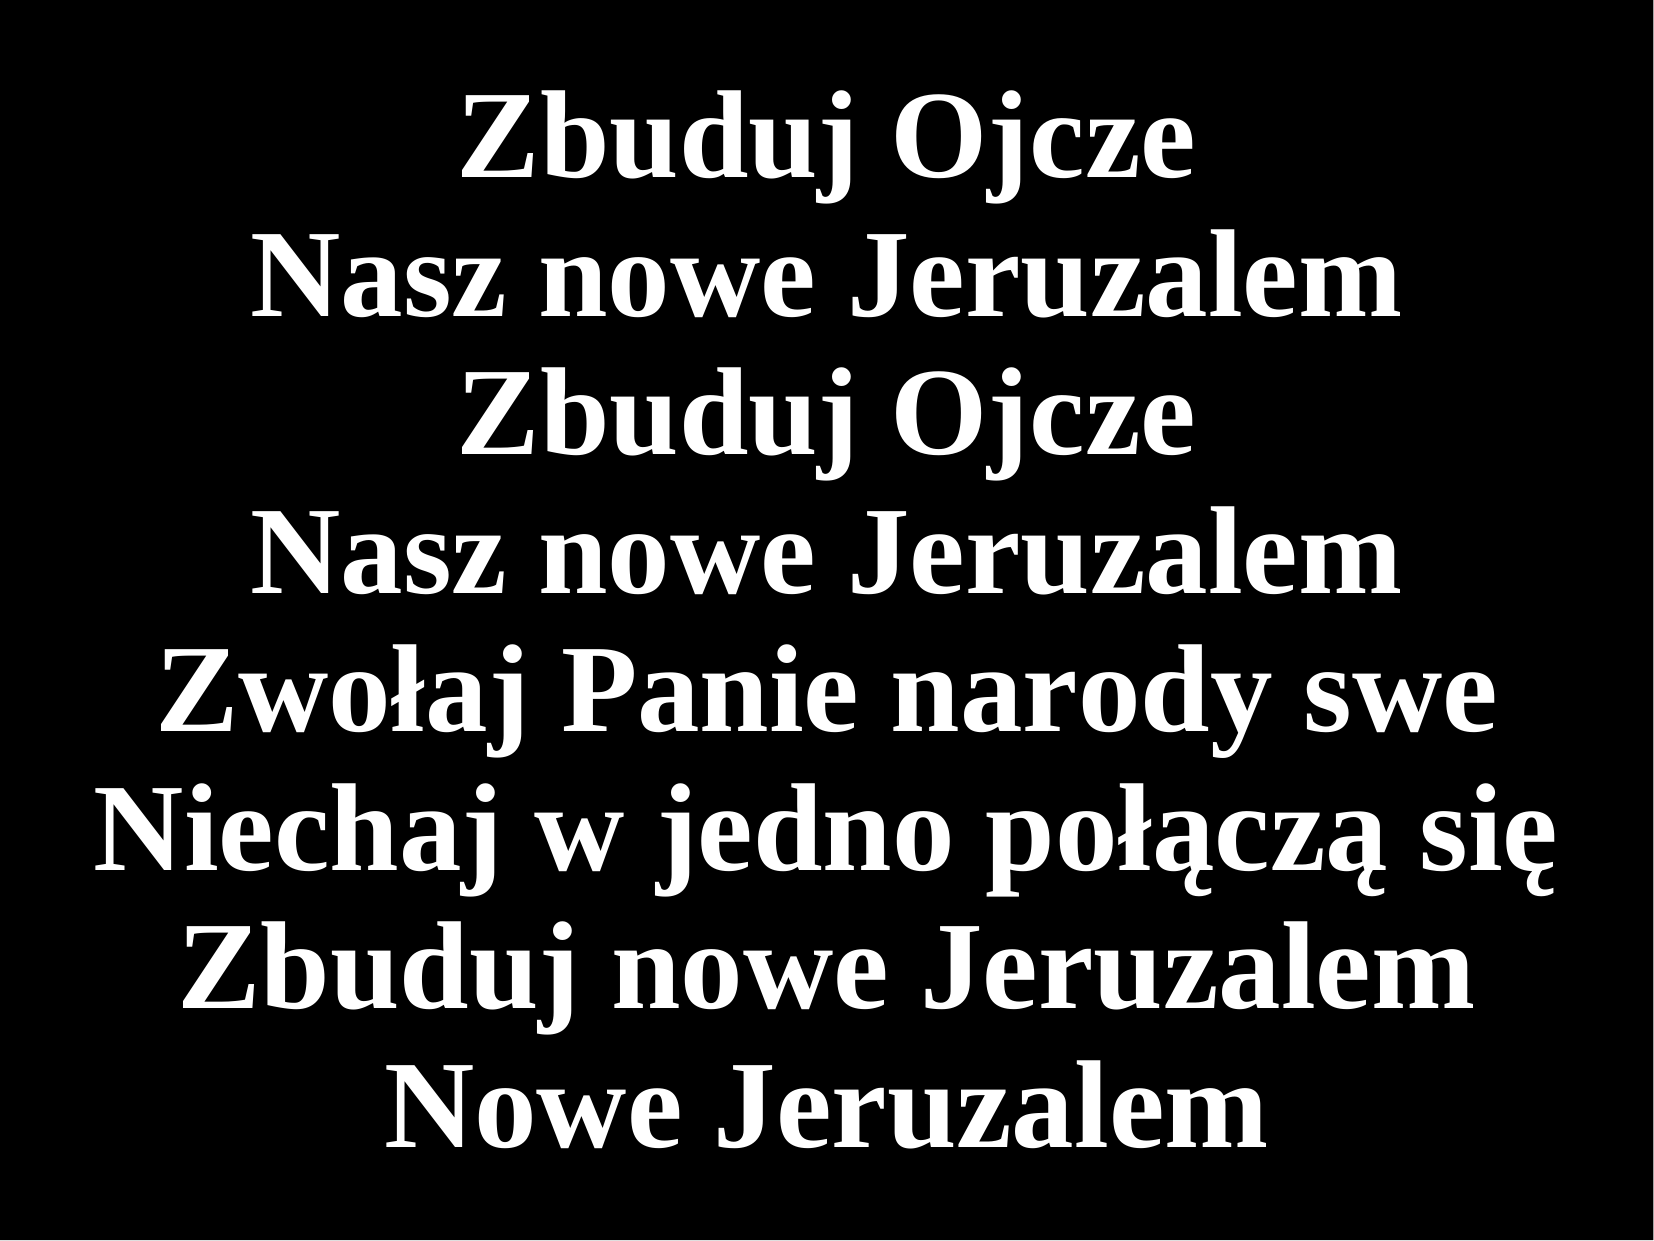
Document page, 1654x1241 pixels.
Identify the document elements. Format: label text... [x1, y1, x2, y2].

title Zbuduj Ojcze Nasz nowe Jeruzalem Zbuduj Ojcze Nasz nowe Jeruzalem Zwołaj Panie narody swe Niechaj w jedno połączą się Zbuduj nowe Jeruzalem Nowe Jeruzalem [0, 0, 1654, 1241]
